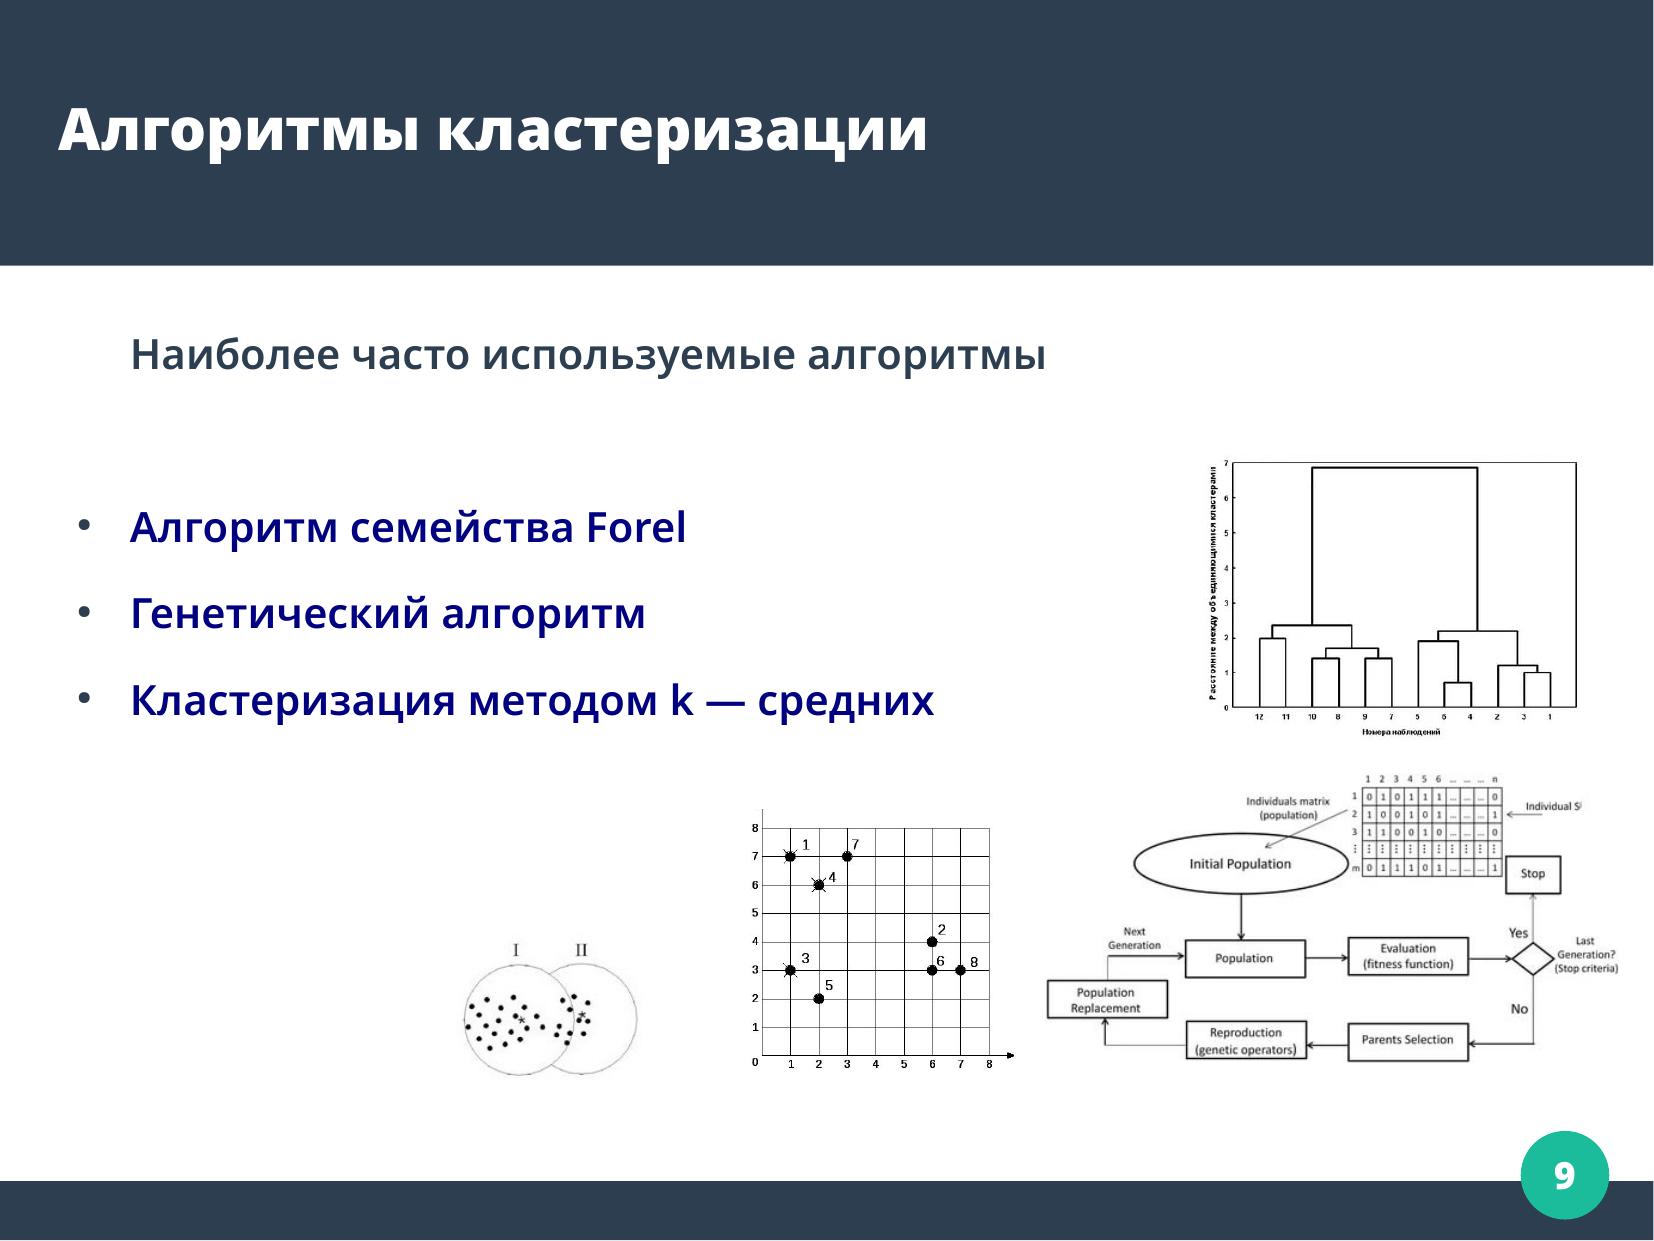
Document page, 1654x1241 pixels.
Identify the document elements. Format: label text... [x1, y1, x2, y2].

title Алгоритмы кластеризации [59, 49, 1595, 207]
picture [1045, 773, 1619, 1064]
list Наиболее часто используемые алгоритмы Алгоритм семейства Forel Генетический алгоритм Кластеризация методом k — средних [59, 324, 1595, 1152]
picture [744, 809, 1014, 1069]
picture [1203, 454, 1583, 740]
picture [442, 903, 647, 1140]
